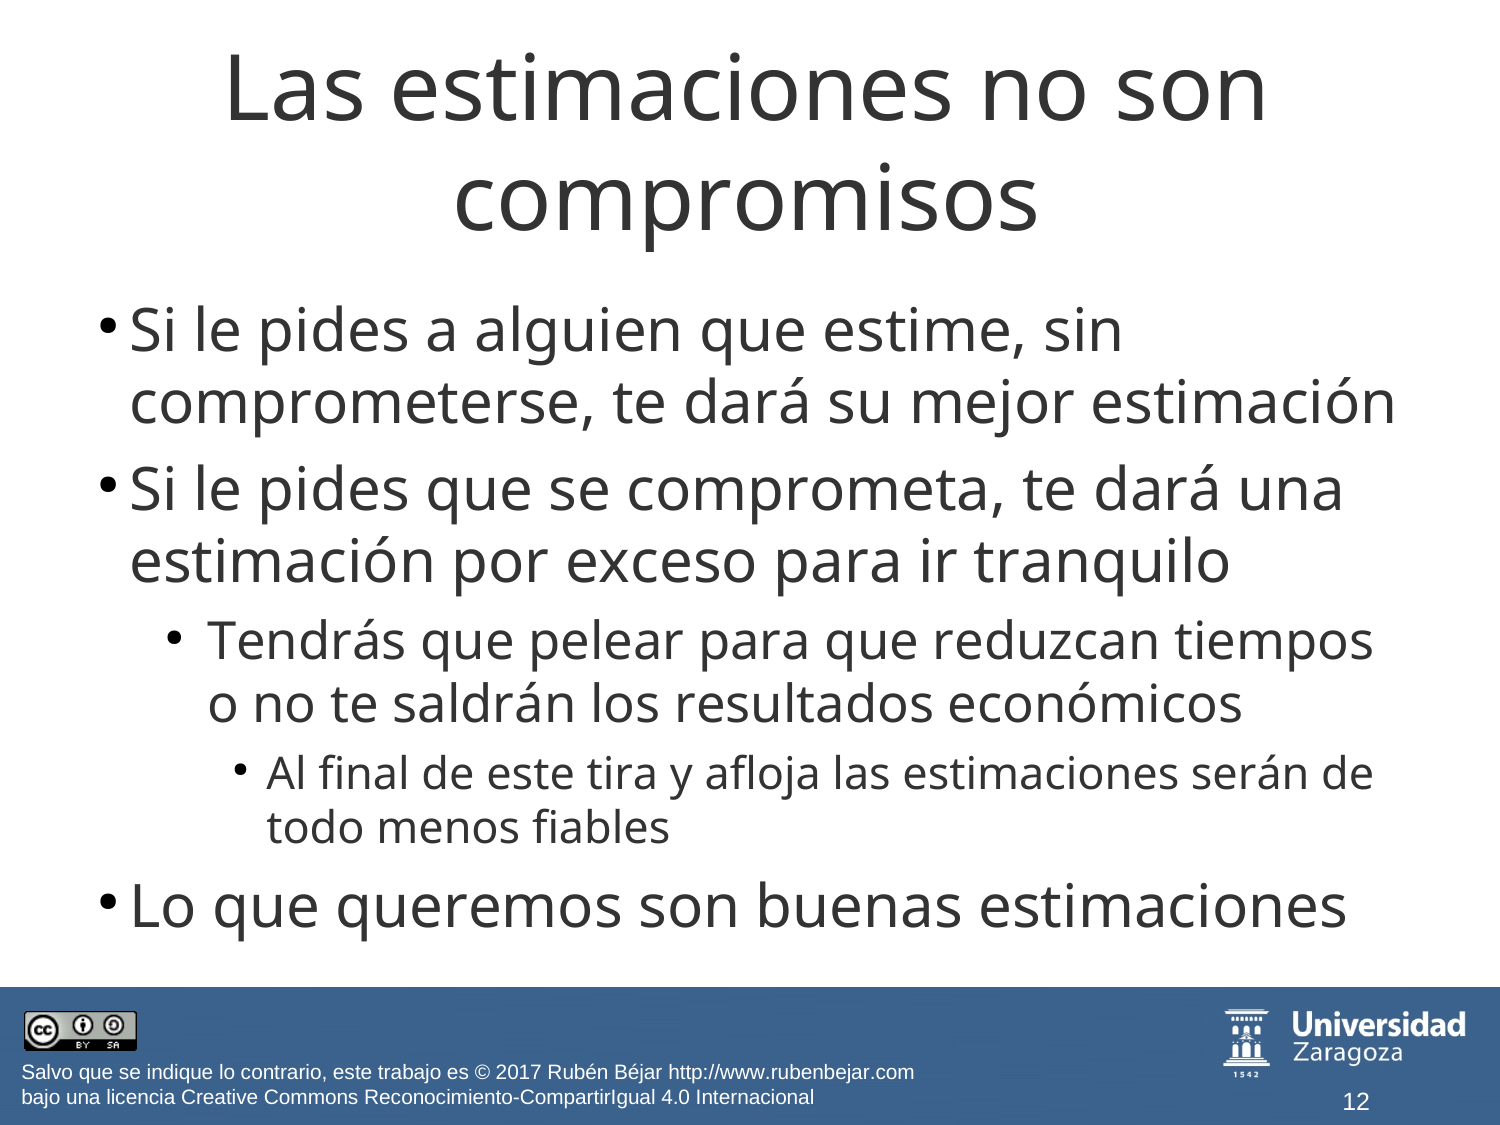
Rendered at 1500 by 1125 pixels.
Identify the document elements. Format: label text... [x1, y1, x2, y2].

list Si le pides a alguien que estime, sin comprometerse, te dará su mejor estimación Si le pides que se comprometa, te dará una estimación por exceso para ir tranquilo Tendrás que pelear para que reduzcan tiempos o no te saldrán los resultados económicos Al final de este tira y afloja las estimaciones serán de todo menos fiables Lo que queremos son buenas estimaciones [82, 283, 1418, 957]
title Las estimaciones no son compromisos [74, 21, 1420, 257]
picture [0, 987, 1500, 1125]
